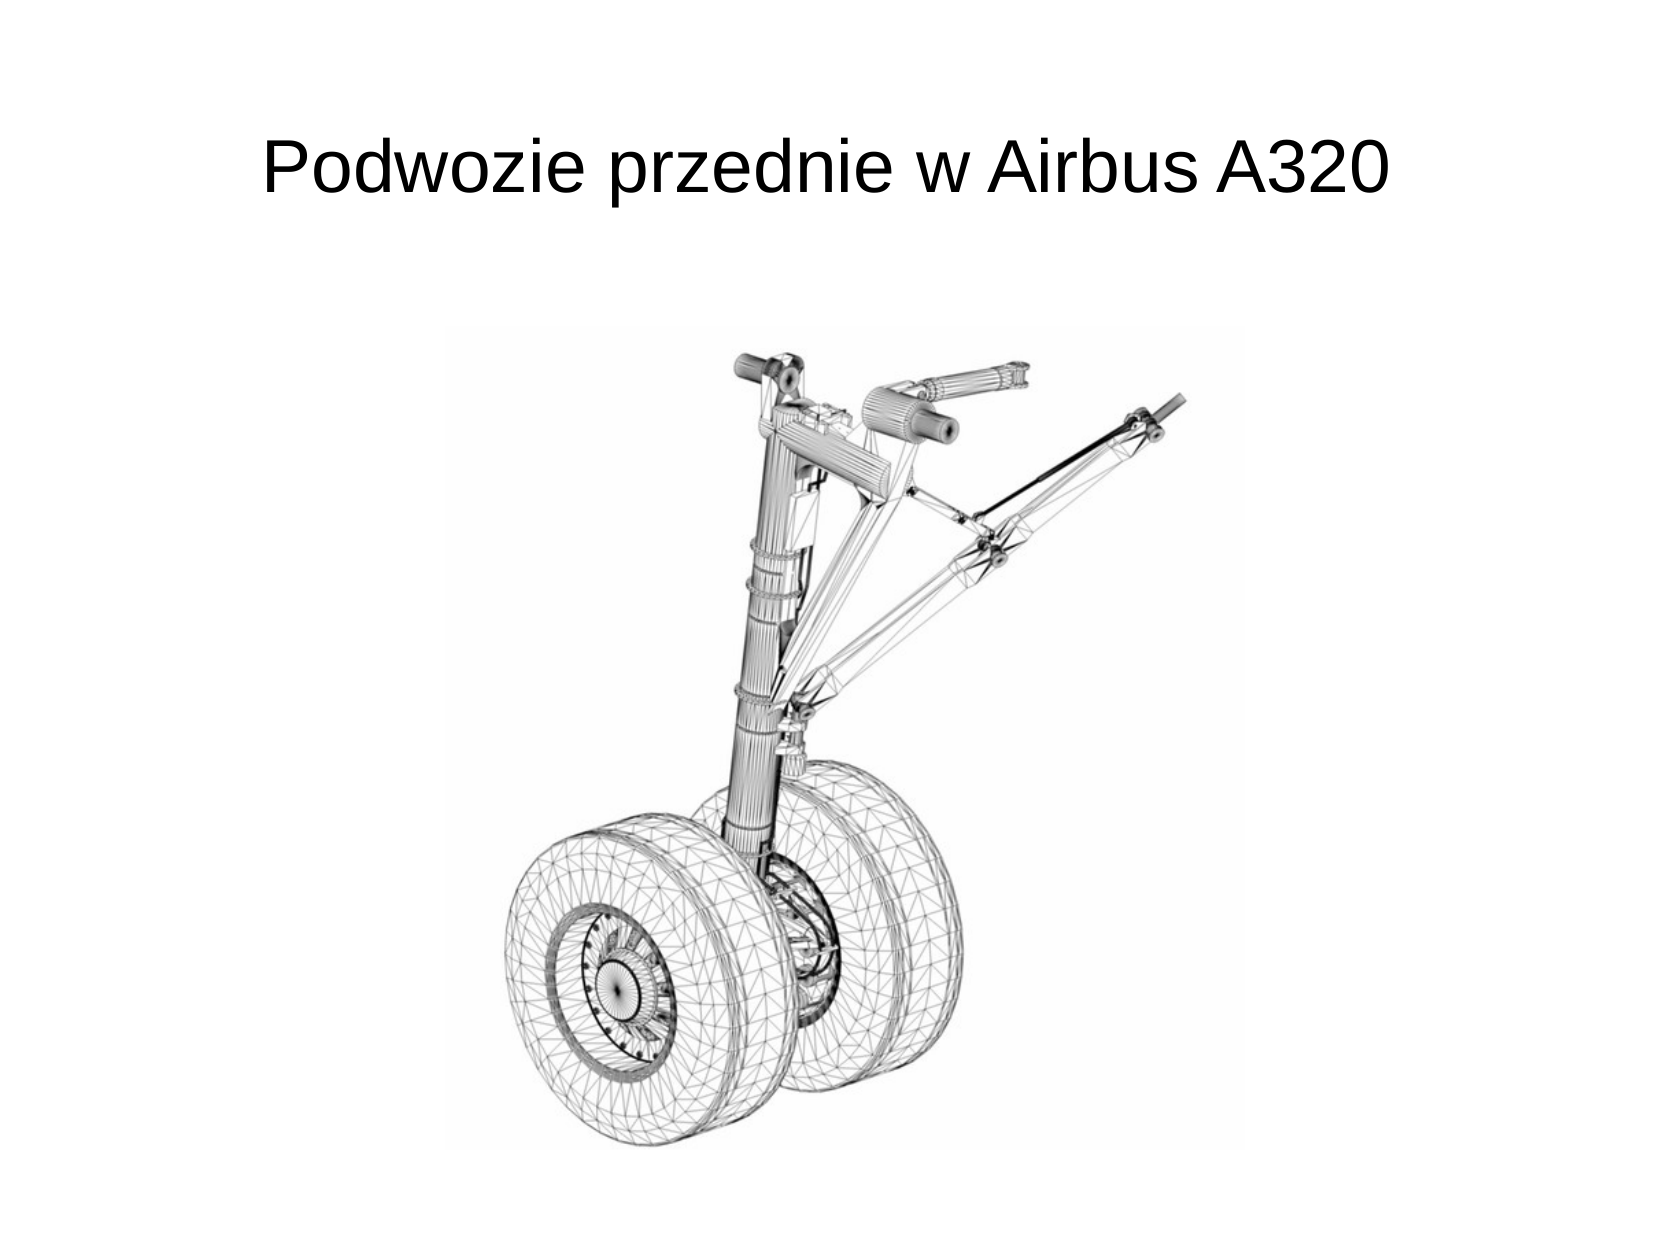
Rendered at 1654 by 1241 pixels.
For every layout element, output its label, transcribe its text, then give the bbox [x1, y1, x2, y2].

title Podwozie przednie w Airbus A320 [82, 59, 1571, 267]
picture [425, 306, 1245, 1170]
